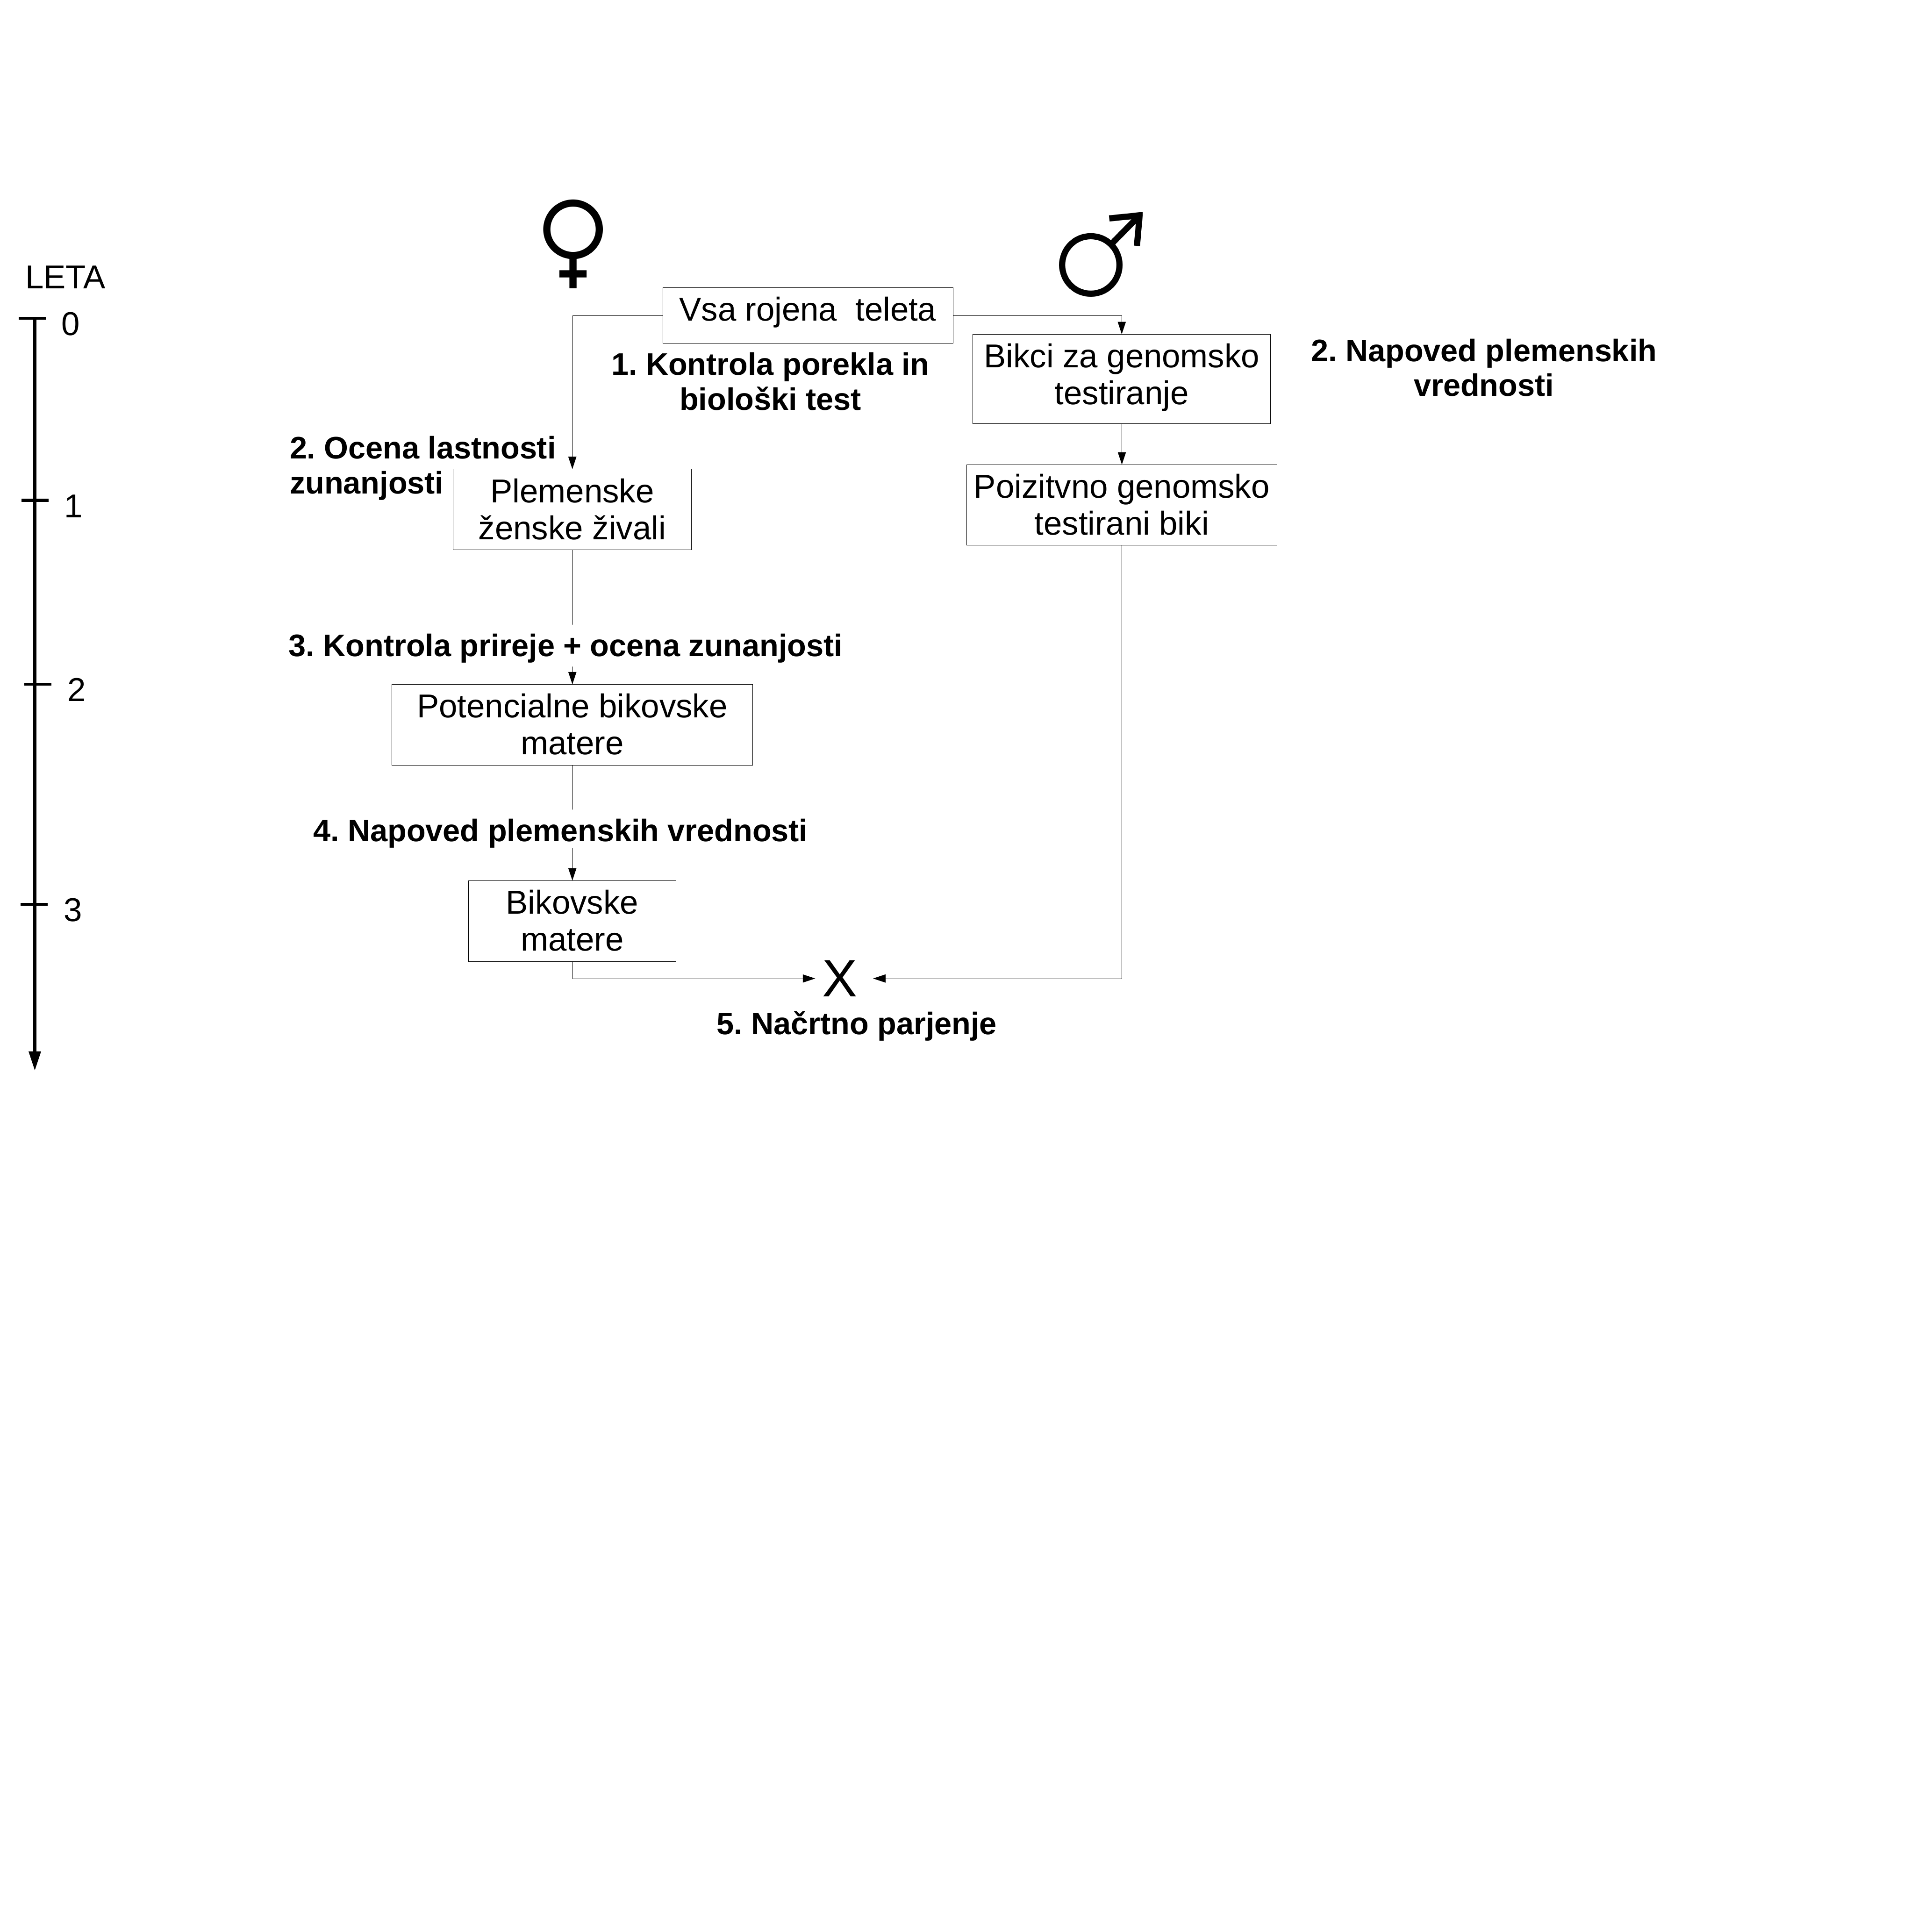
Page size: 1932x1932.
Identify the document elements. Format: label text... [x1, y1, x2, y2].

text_box 3. Kontrola prireje + ocena zunanjosti [281, 624, 904, 667]
text_box X [815, 945, 873, 1011]
text_box Plemenske ženske živali [453, 469, 692, 550]
text_box Bikci za genomsko testiranje [973, 334, 1271, 424]
text_box 2 [60, 668, 106, 712]
text_box Poizitvno genomsko testirani biki [966, 465, 1277, 545]
text_box 0 [54, 302, 100, 346]
picture [519, 189, 627, 297]
text_box 1. Kontrola porekla in biološki test [601, 343, 940, 455]
text_box LETA [18, 255, 161, 299]
text_box Bikovske matere [468, 887, 676, 962]
text_box 3 [57, 887, 102, 932]
picture [1059, 212, 1143, 297]
text_box 4. Napoved plemenskih vrednosti [280, 809, 841, 887]
text_box Potencialne bikovske matere [392, 684, 753, 766]
text_box 2. Napoved plemenskih vrednosti [1247, 329, 1721, 407]
text_box 2. Ocena lastnosti zunanjosti [283, 427, 572, 539]
text_box Vsa rojena teleta [663, 287, 953, 343]
text_box 1 [57, 484, 103, 528]
text_box 5. Načrtno parjenje [680, 1003, 1033, 1054]
